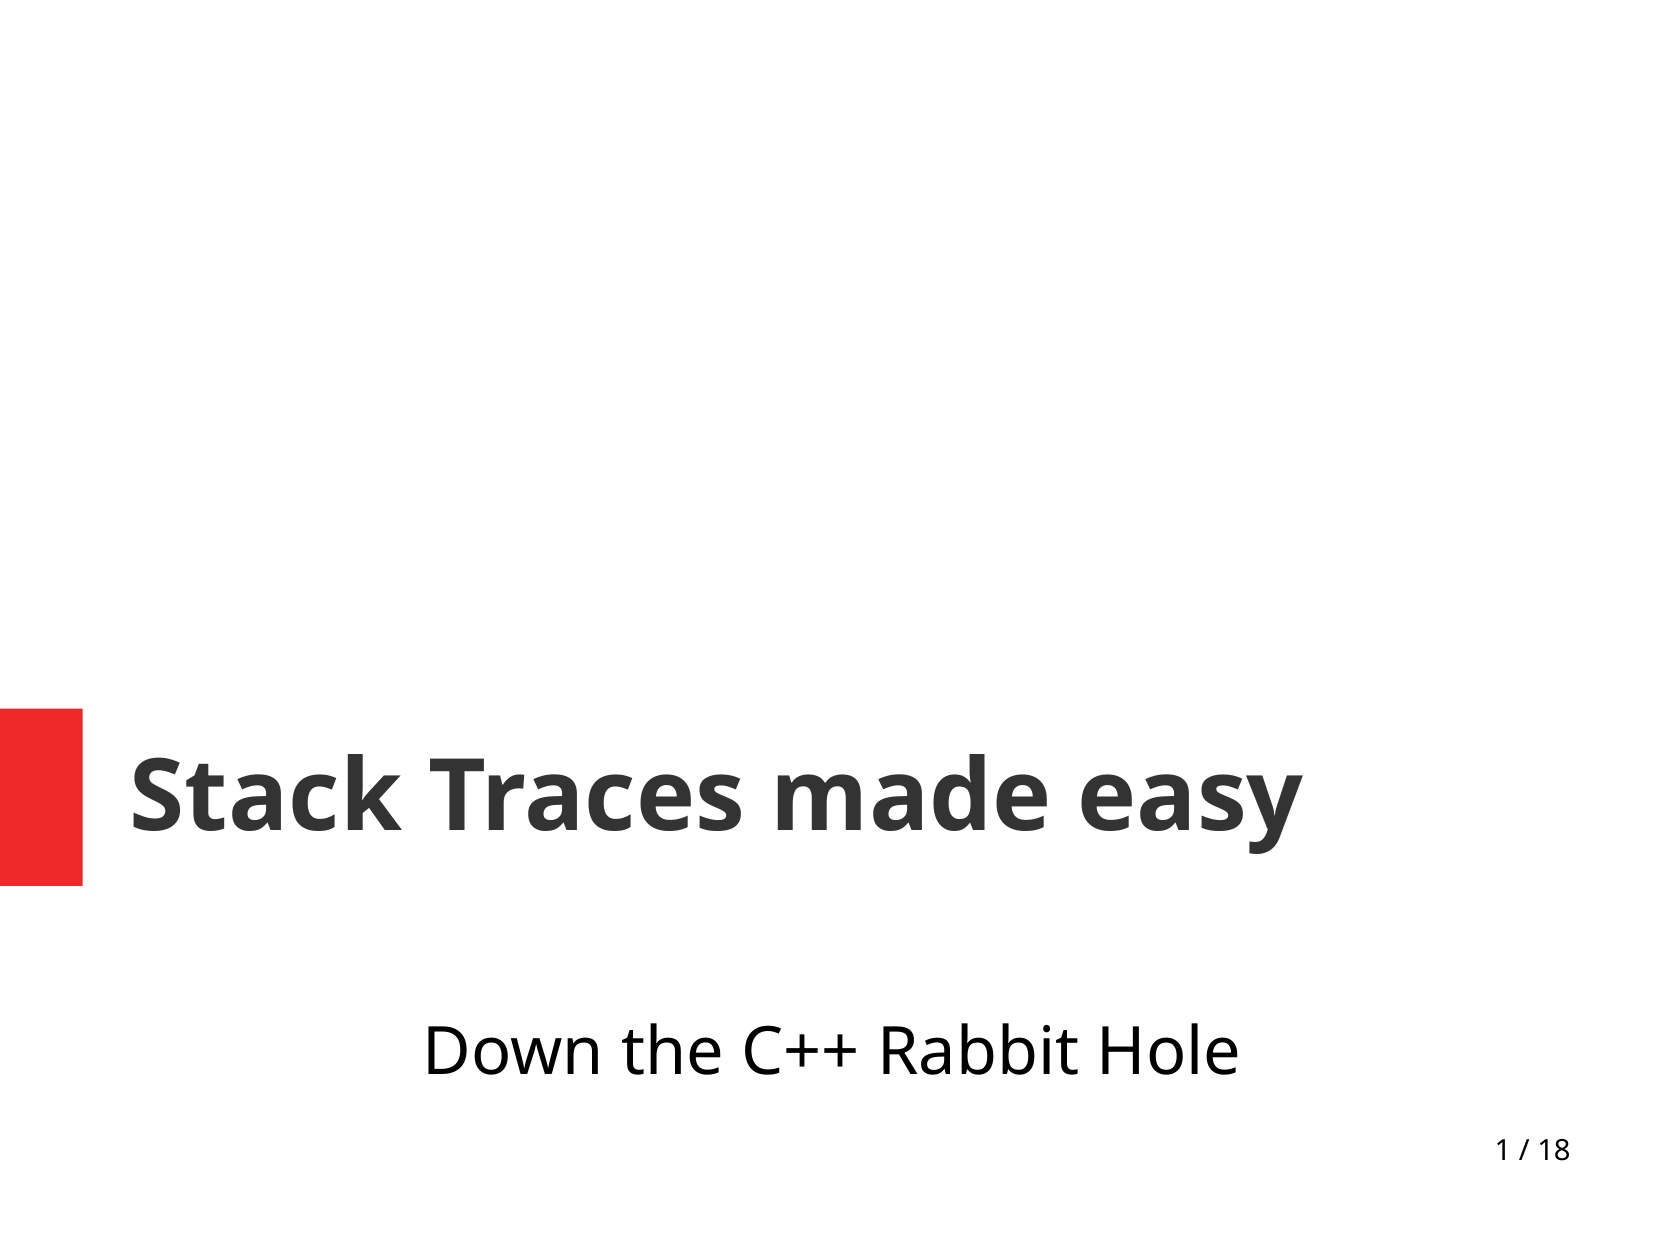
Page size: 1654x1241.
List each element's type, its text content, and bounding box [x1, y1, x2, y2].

subtitle Down the C++ Rabbit Hole [129, 968, 1536, 1130]
title Stack Traces made easy [129, 673, 1536, 910]
